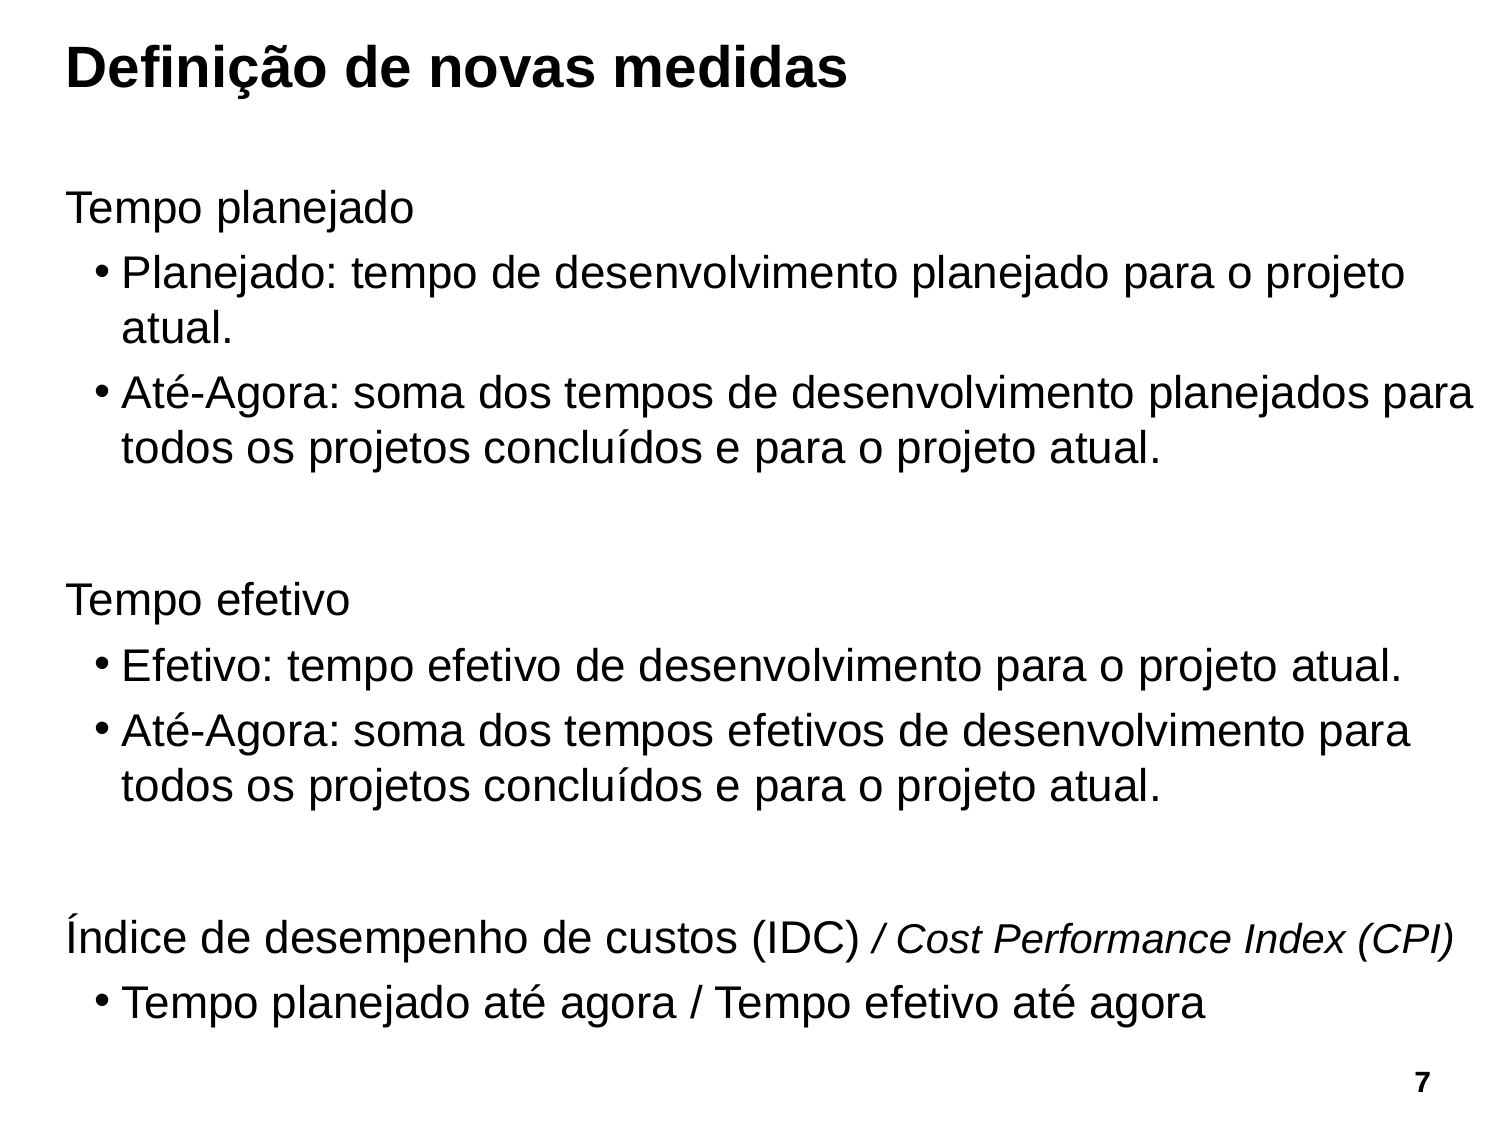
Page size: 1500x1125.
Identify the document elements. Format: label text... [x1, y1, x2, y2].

title Definição de novas medidas [65, 37, 1313, 148]
list Tempo planejado Planejado: tempo de desenvolvimento planejado para o projeto atual. Até-Agora: soma dos tempos de desenvolvimento planejados para todos os projetos concluídos e para o projeto atual. Tempo efetivo Efetivo: tempo efetivo de desenvolvimento para o projeto atual. Até-Agora: soma dos tempos efetivos de desenvolvimento para todos os projetos concluídos e para o projeto atual. Índice de desempenho de custos (IDC) / Cost Performance Index (CPI) Tempo planejado até agora / Tempo efetivo até agora [65, 177, 1486, 1000]
